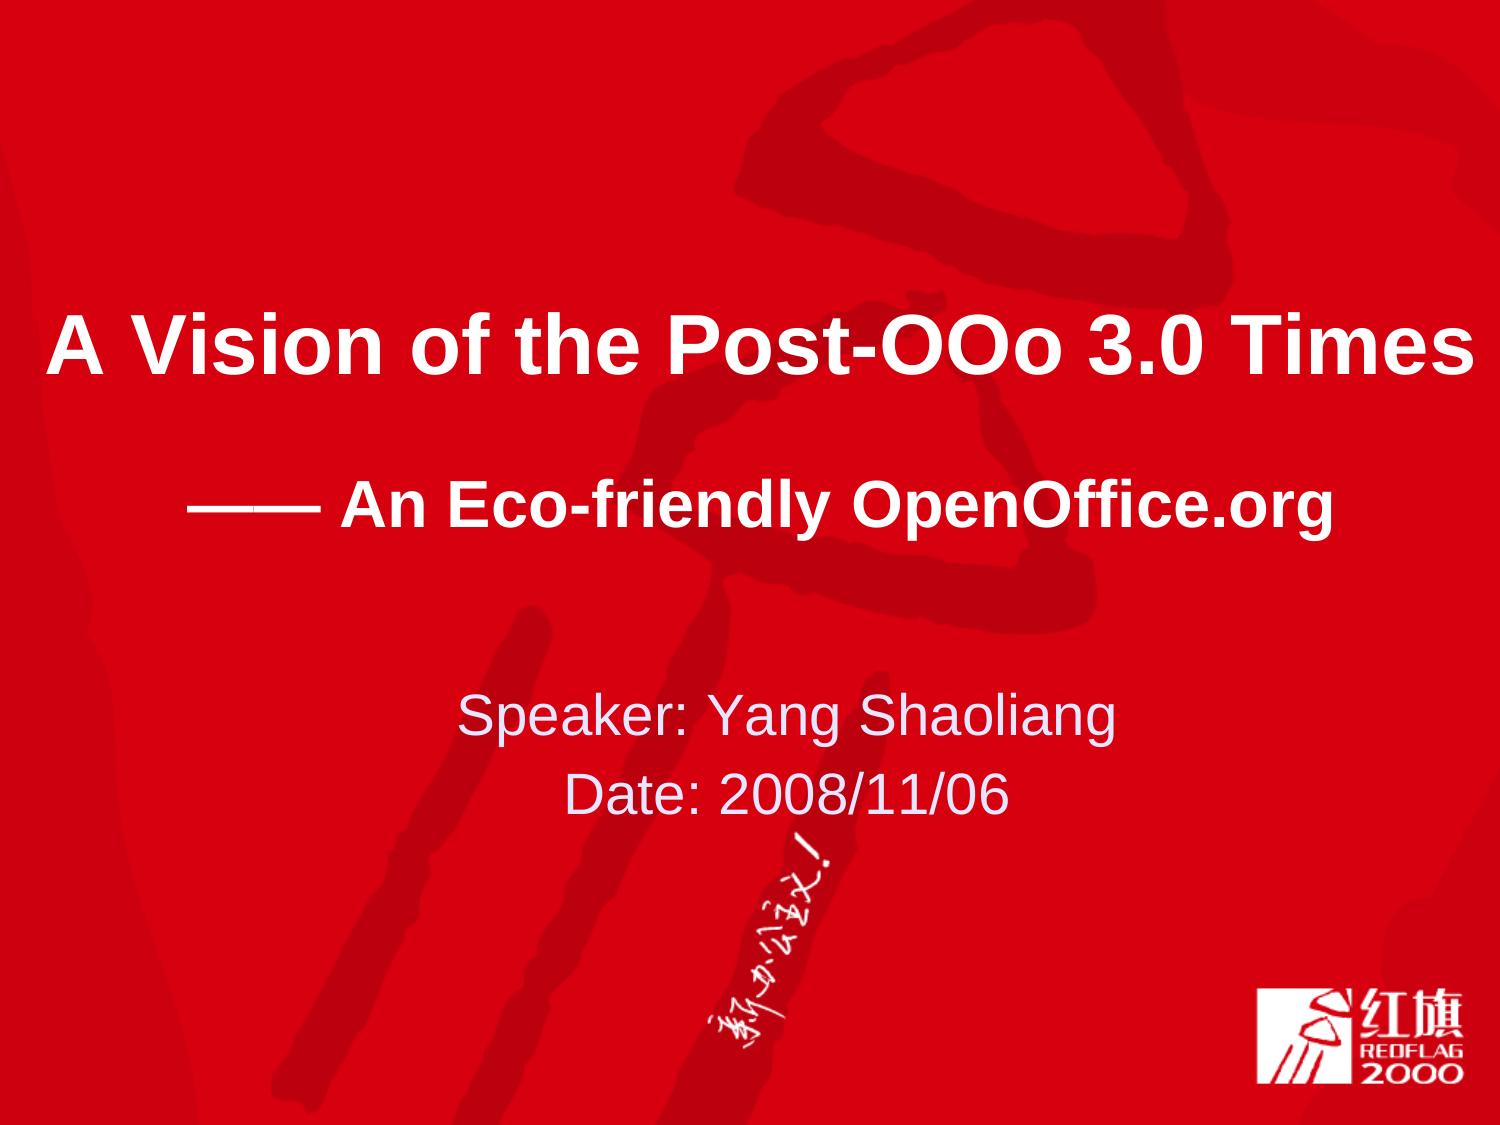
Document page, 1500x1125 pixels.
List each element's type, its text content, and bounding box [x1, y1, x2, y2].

title A Vision of the Post-OOo 3.0 Times —— An Eco-friendly OpenOffice.org [24, 289, 1500, 625]
subtitle Speaker: Yang Shaoliang Date: 2008/11/06 [225, 674, 1276, 849]
picture [0, 0, 1500, 1125]
